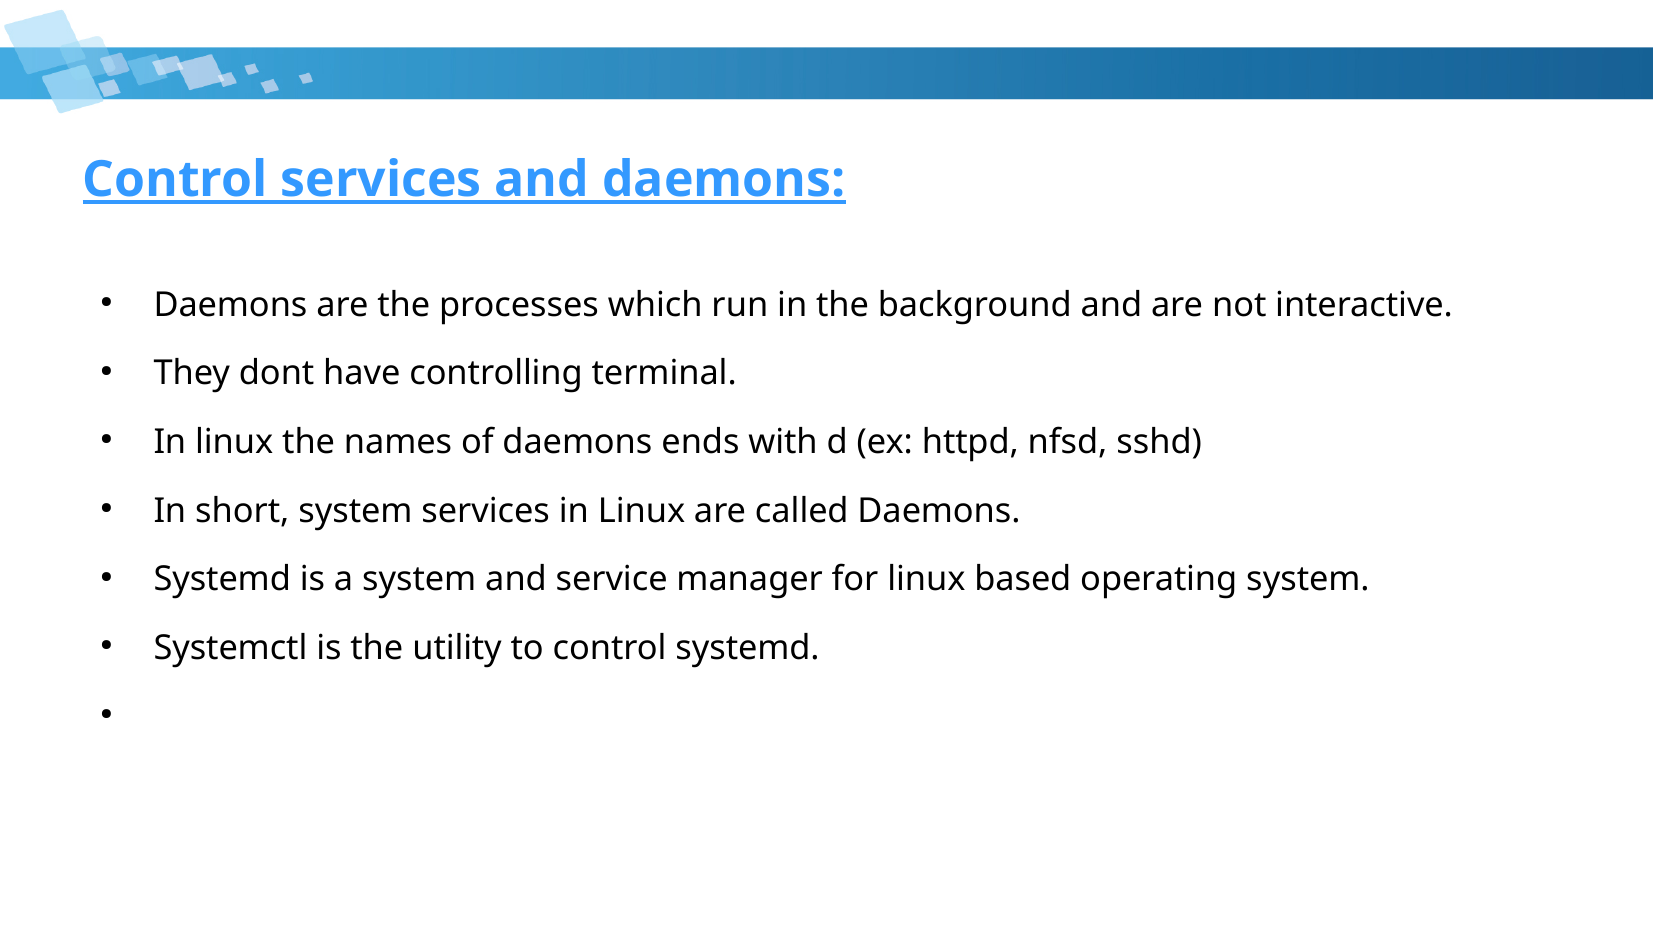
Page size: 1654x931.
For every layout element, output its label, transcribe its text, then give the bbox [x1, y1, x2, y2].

picture [0, 0, 1653, 929]
list Daemons are the processes which run in the background and are not interactive. They dont have controlling terminal. In linux the names of daemons ends with d (ex: httpd, nfsd, sshd) In short, system services in Linux are called Daemons. Systemd is a system and service manager for linux based operating system. Systemctl is the utility to control systemd. [82, 279, 1571, 820]
title Control services and daemons: [82, 99, 1571, 255]
